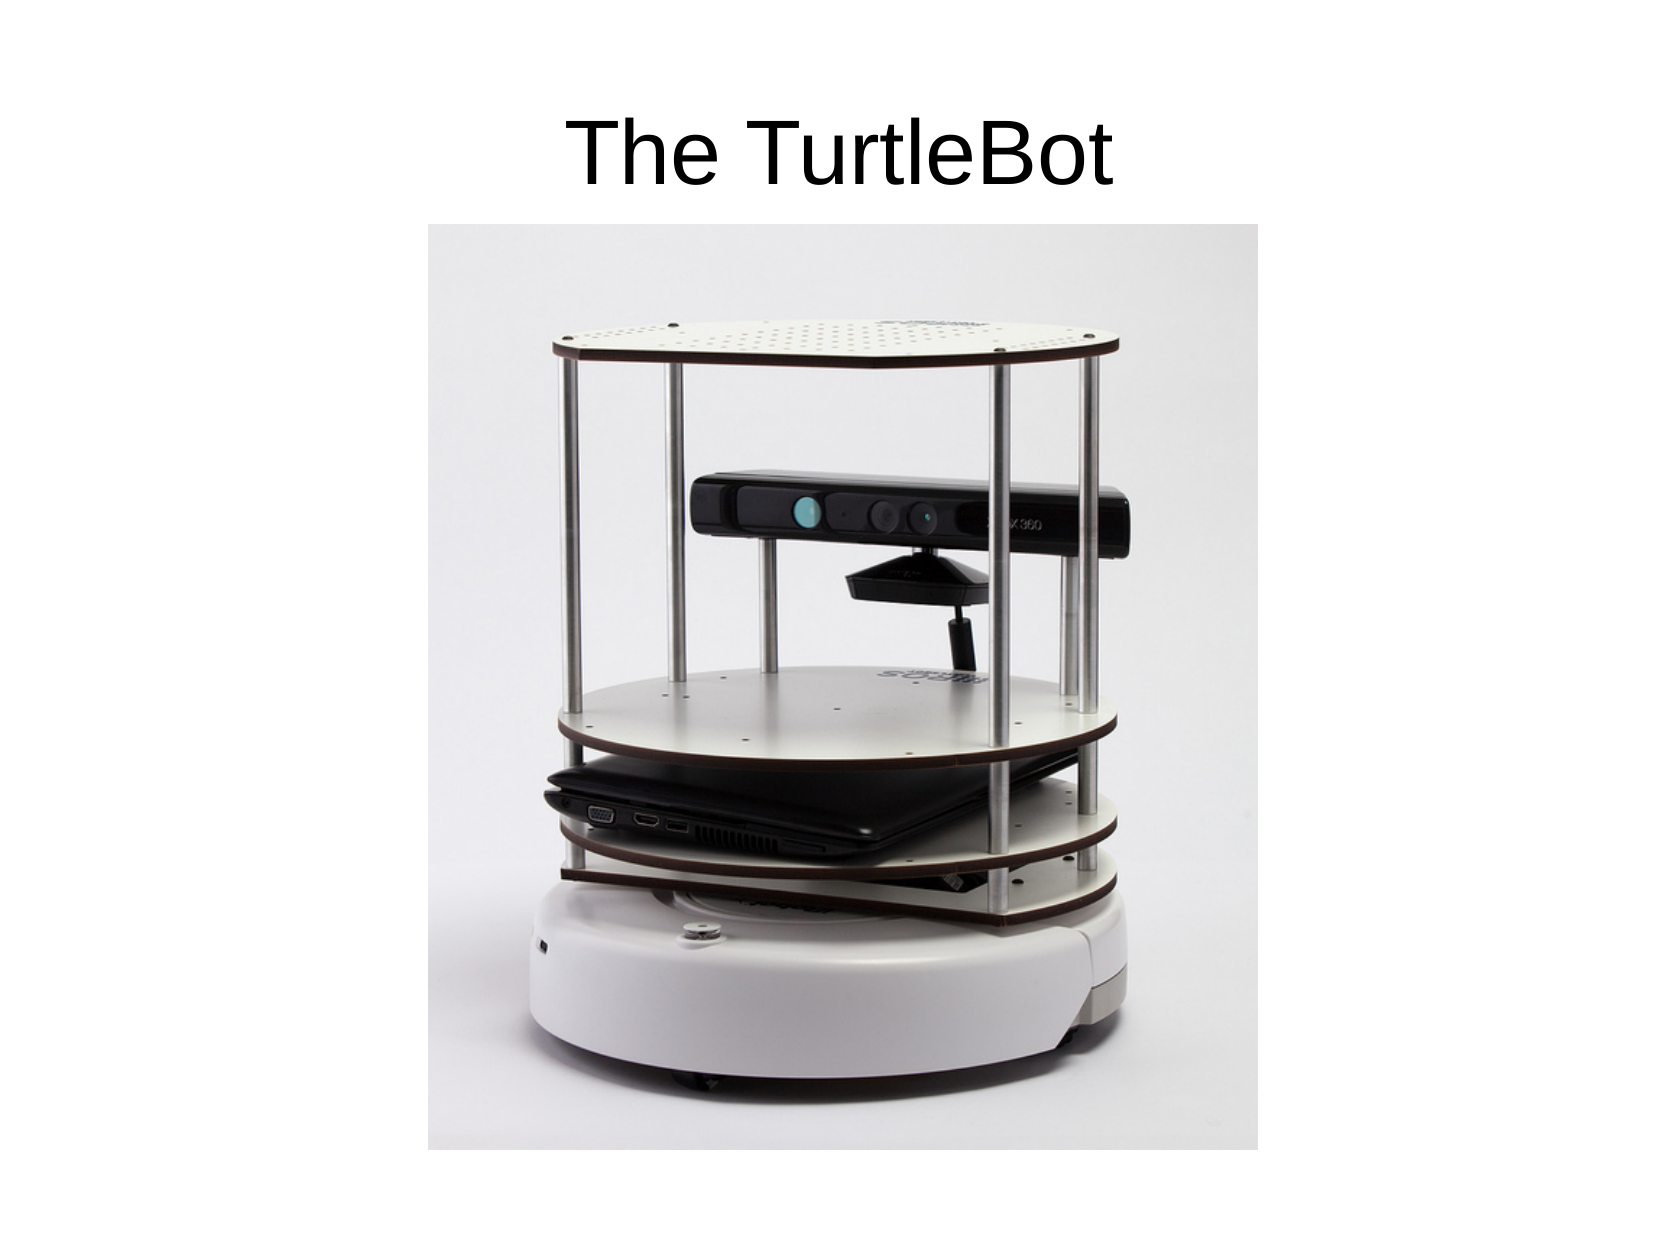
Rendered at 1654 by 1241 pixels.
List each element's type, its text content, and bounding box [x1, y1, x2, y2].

title The TurtleBot [82, 56, 1571, 250]
picture [428, 224, 1258, 1150]
